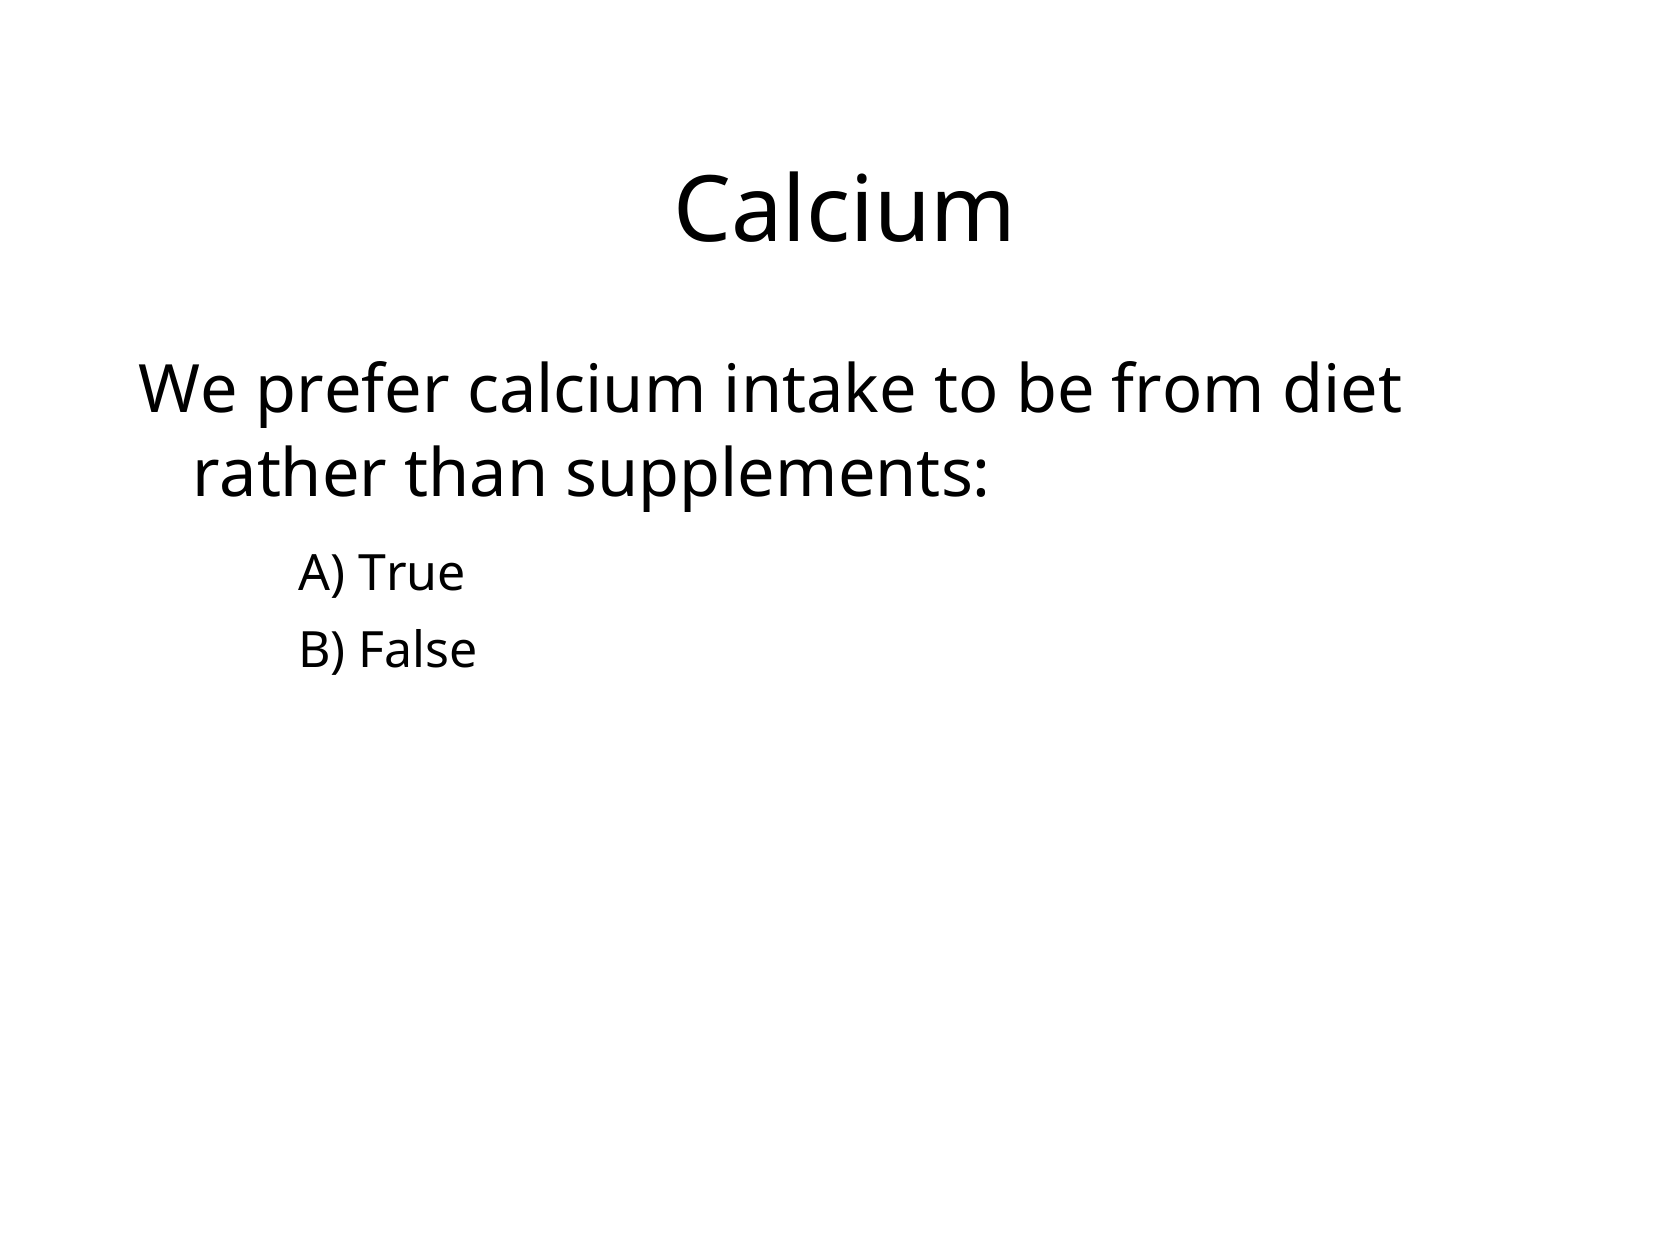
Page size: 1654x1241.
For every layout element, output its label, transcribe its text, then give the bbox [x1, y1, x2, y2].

list We prefer calcium intake to be from diet rather than supplements: A) True B) False [121, 344, 1534, 646]
title Calcium [121, 152, 1534, 260]
